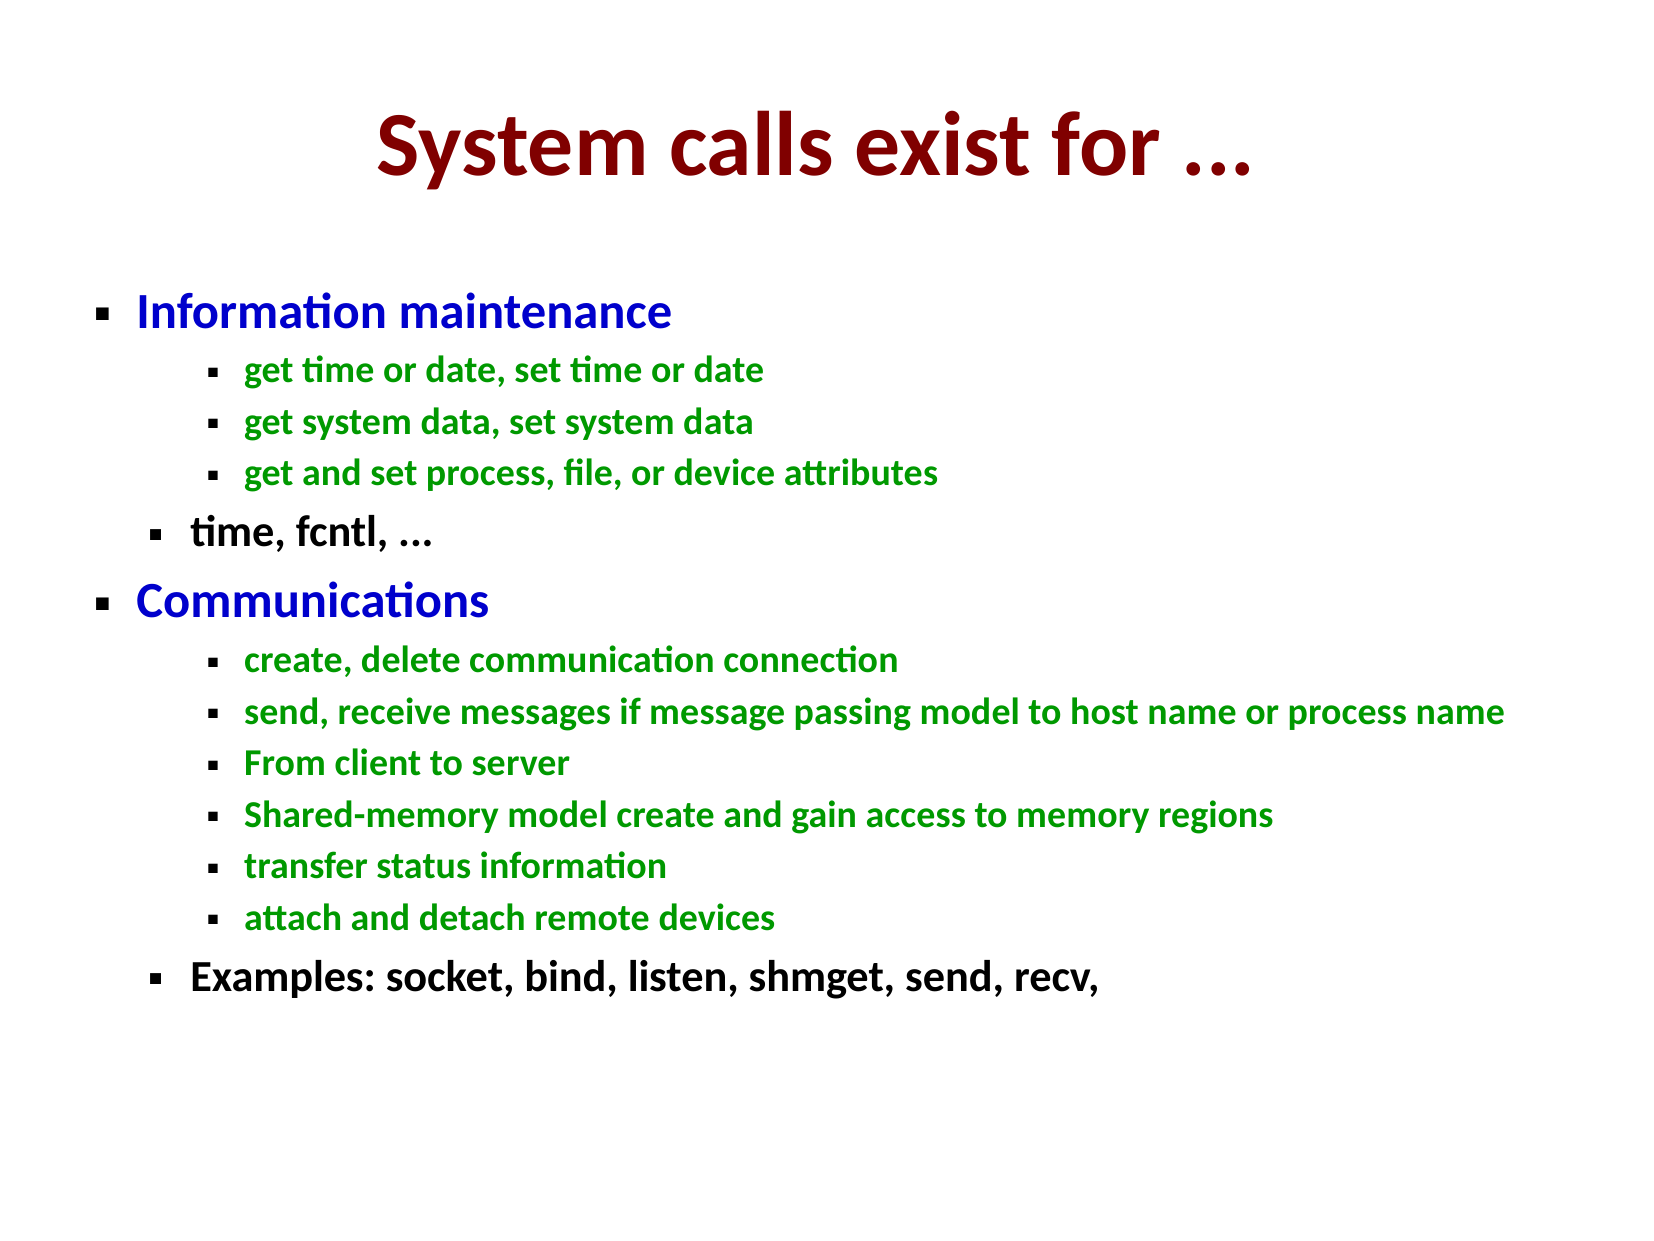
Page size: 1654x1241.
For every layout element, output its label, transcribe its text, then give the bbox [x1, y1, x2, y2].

title System calls exist for ... [82, 49, 1571, 257]
list Information maintenance get time or date, set time or date get system data, set system data get and set process, file, or device attributes time, fcntl, ... Communications create, delete communication connection send, receive messages if message passing model to host name or process name From client to server Shared-memory model create and gain access to memory regions transfer status information attach and detach remote devices Examples: socket, bind, listen, shmget, send, recv, [82, 290, 1571, 1010]
